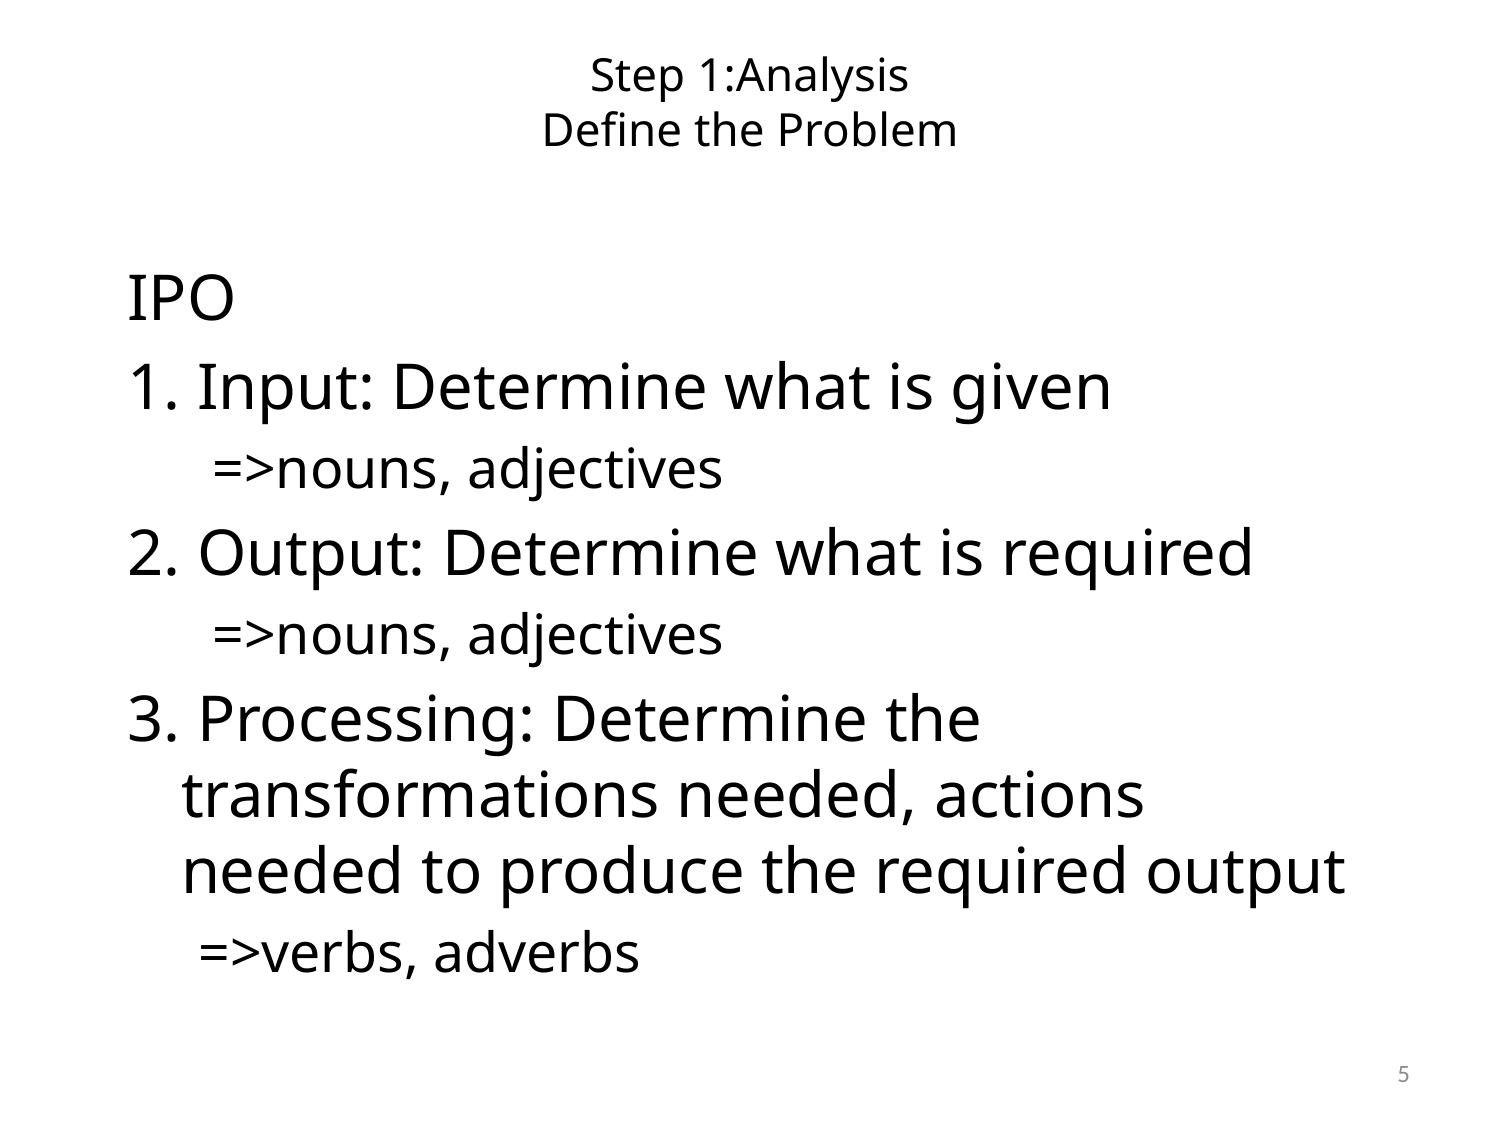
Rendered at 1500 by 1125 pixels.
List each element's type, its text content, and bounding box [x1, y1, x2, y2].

title Step 1:Analysis Define the Problem [112, 37, 1388, 225]
slide_number <number> [1074, 1042, 1425, 1103]
list IPO 1. Input: Determine what is given =>nouns, adjectives 2. Output: Determine what is required =>nouns, adjectives 3. Processing: Determine the transformations needed, actions needed to produce the required output =>verbs, adverbs [112, 249, 1388, 1000]
